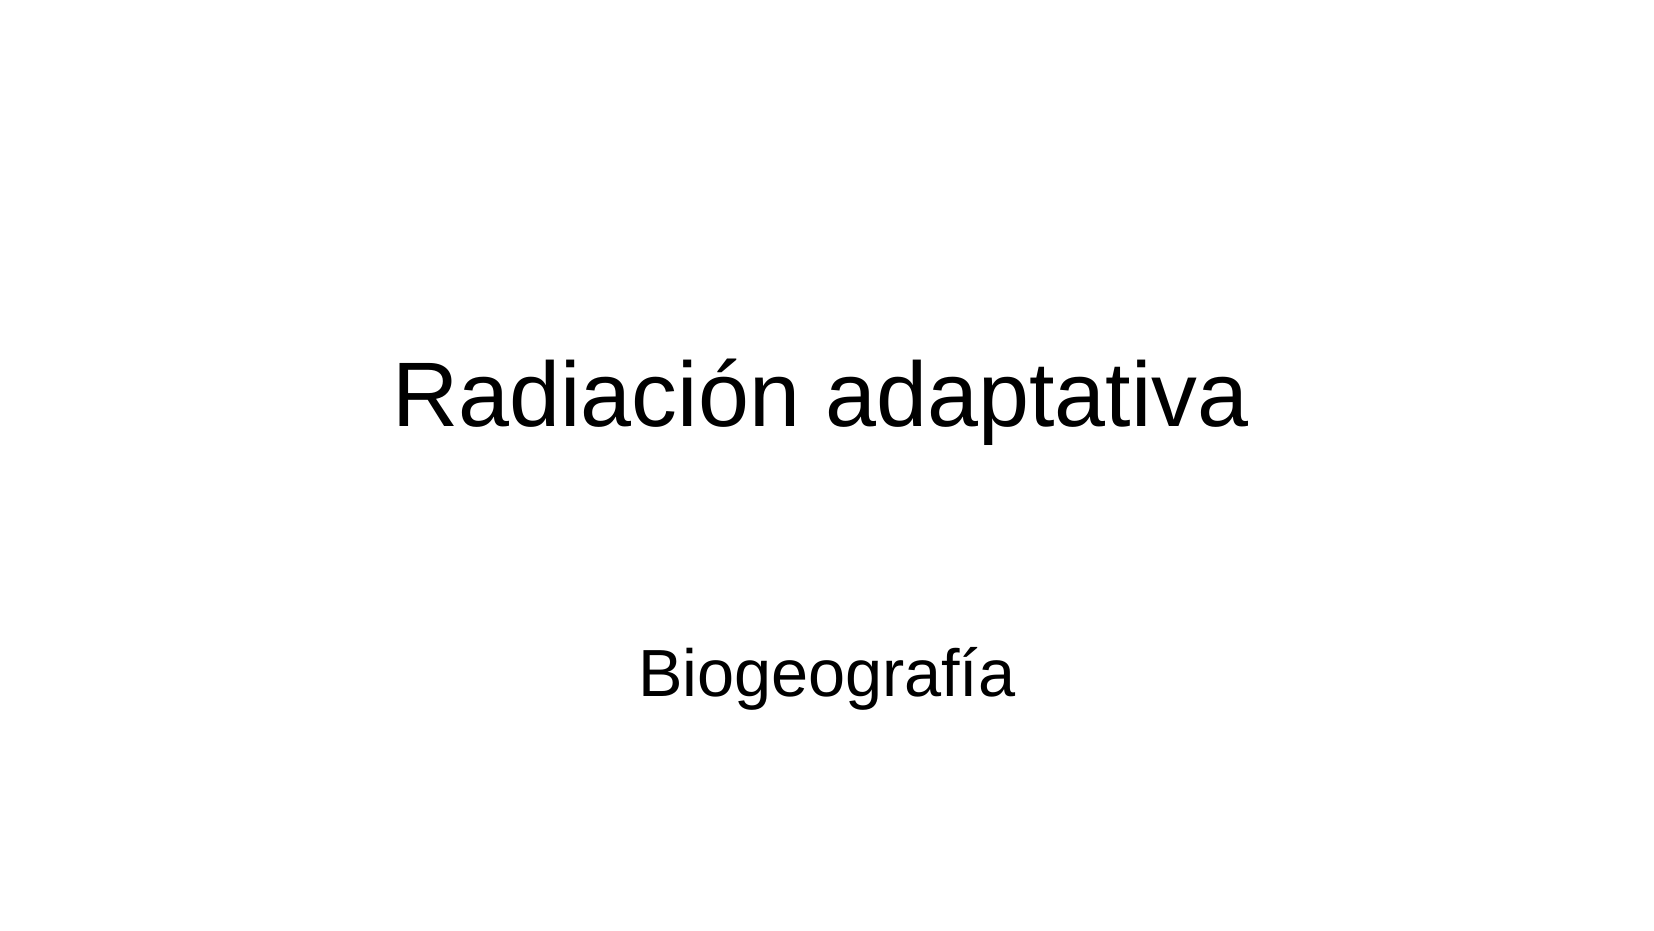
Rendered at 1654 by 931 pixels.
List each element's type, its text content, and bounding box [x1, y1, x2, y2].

title Radiación adaptativa [76, 317, 1565, 473]
subtitle Biogeografía [82, 590, 1571, 758]
